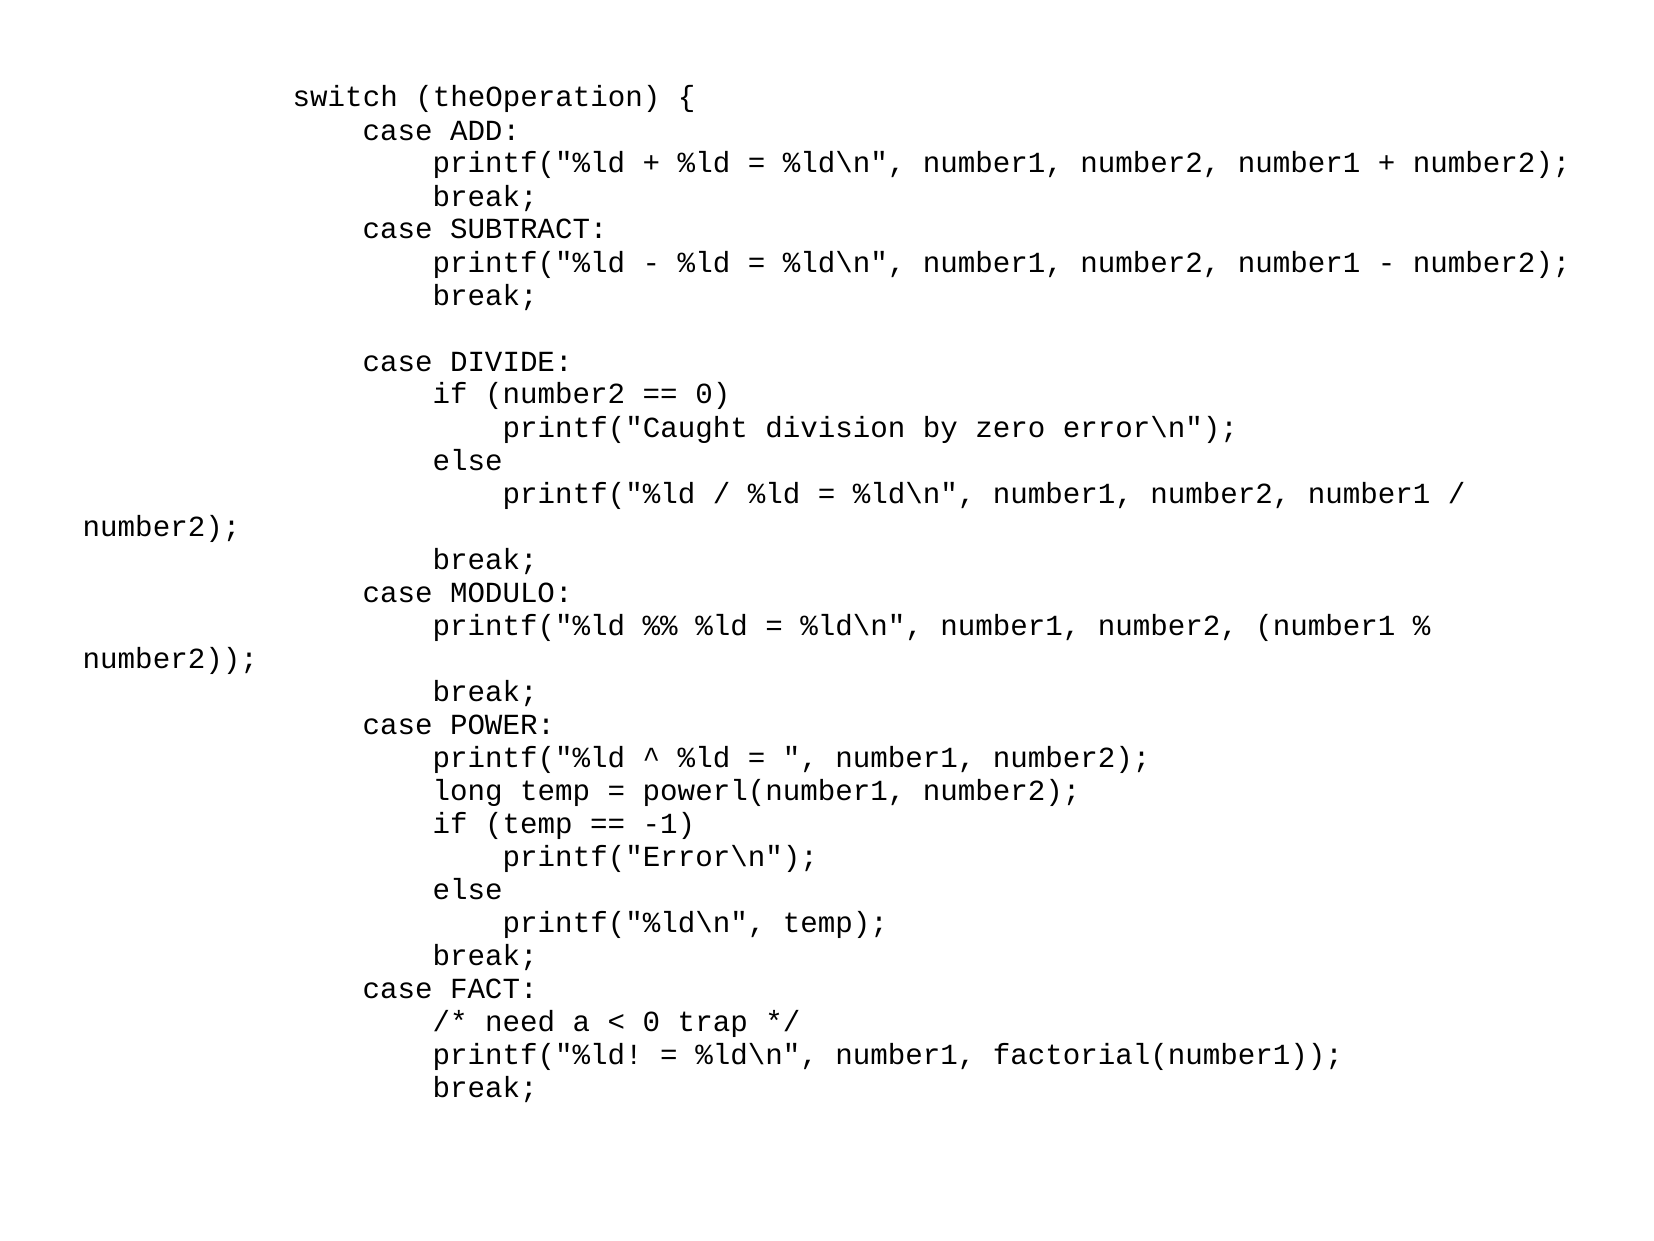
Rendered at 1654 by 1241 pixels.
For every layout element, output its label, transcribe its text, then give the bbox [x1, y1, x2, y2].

subtitle switch (theOperation) { case ADD: printf("%ld + %ld = %ld\n", number1, number2, number1 + number2); break; case SUBTRACT: printf("%ld - %ld = %ld\n", number1, number2, number1 - number2); break; case DIVIDE: if (number2 == 0) printf("Caught division by zero error\n"); else printf("%ld / %ld = %ld\n", number1, number2, number1 / number2); break; case MODULO: printf("%ld %% %ld = %ld\n", number1, number2, (number1 % number2)); break; case POWER: printf("%ld ^ %ld = ", number1, number2); long temp = powerl(number1, number2); if (temp == -1) printf("Error\n"); else printf("%ld\n", temp); break; case FACT: /* need a < 0 trap */ printf("%ld! = %ld\n", number1, factorial(number1)); break; [82, 82, 1583, 1158]
